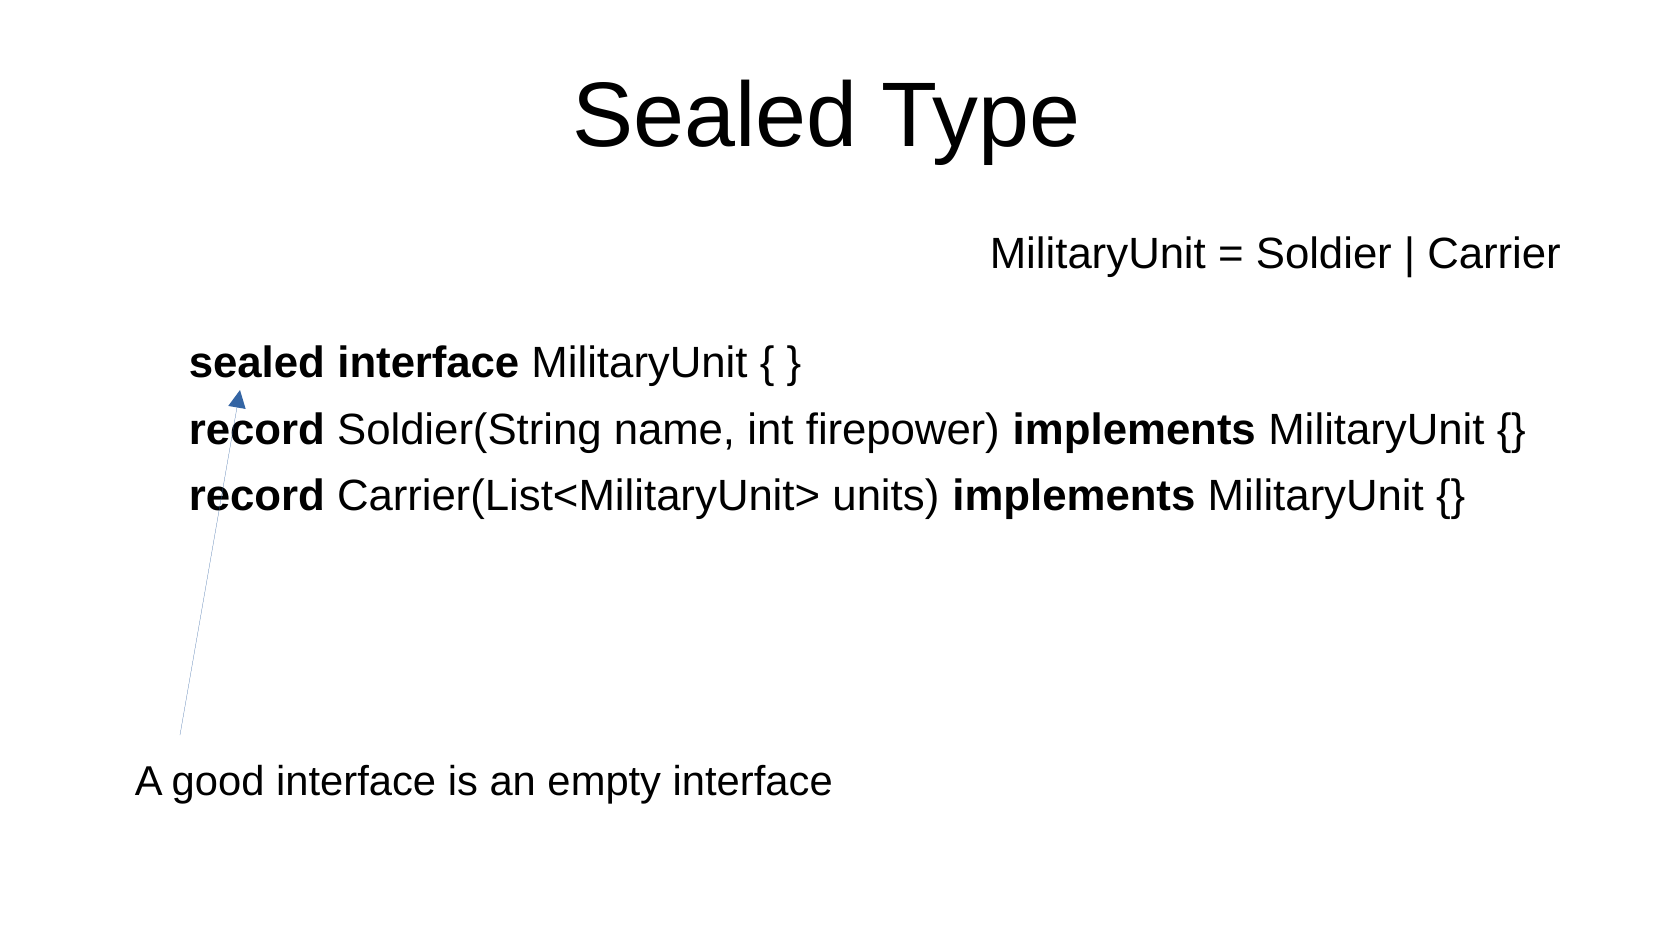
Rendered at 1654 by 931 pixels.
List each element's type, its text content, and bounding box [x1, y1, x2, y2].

list sealed interface MilitaryUnit { } record Soldier(String name, int firepower) implements MilitaryUnit {} record Carrier(List<MilitaryUnit> units) implements MilitaryUnit {} [82, 264, 1571, 588]
text_box A good interface is an empty interface [120, 750, 856, 812]
text_box MilitaryUnit = Soldier | Carrier [975, 221, 1577, 286]
title Sealed Type [82, 37, 1571, 193]
